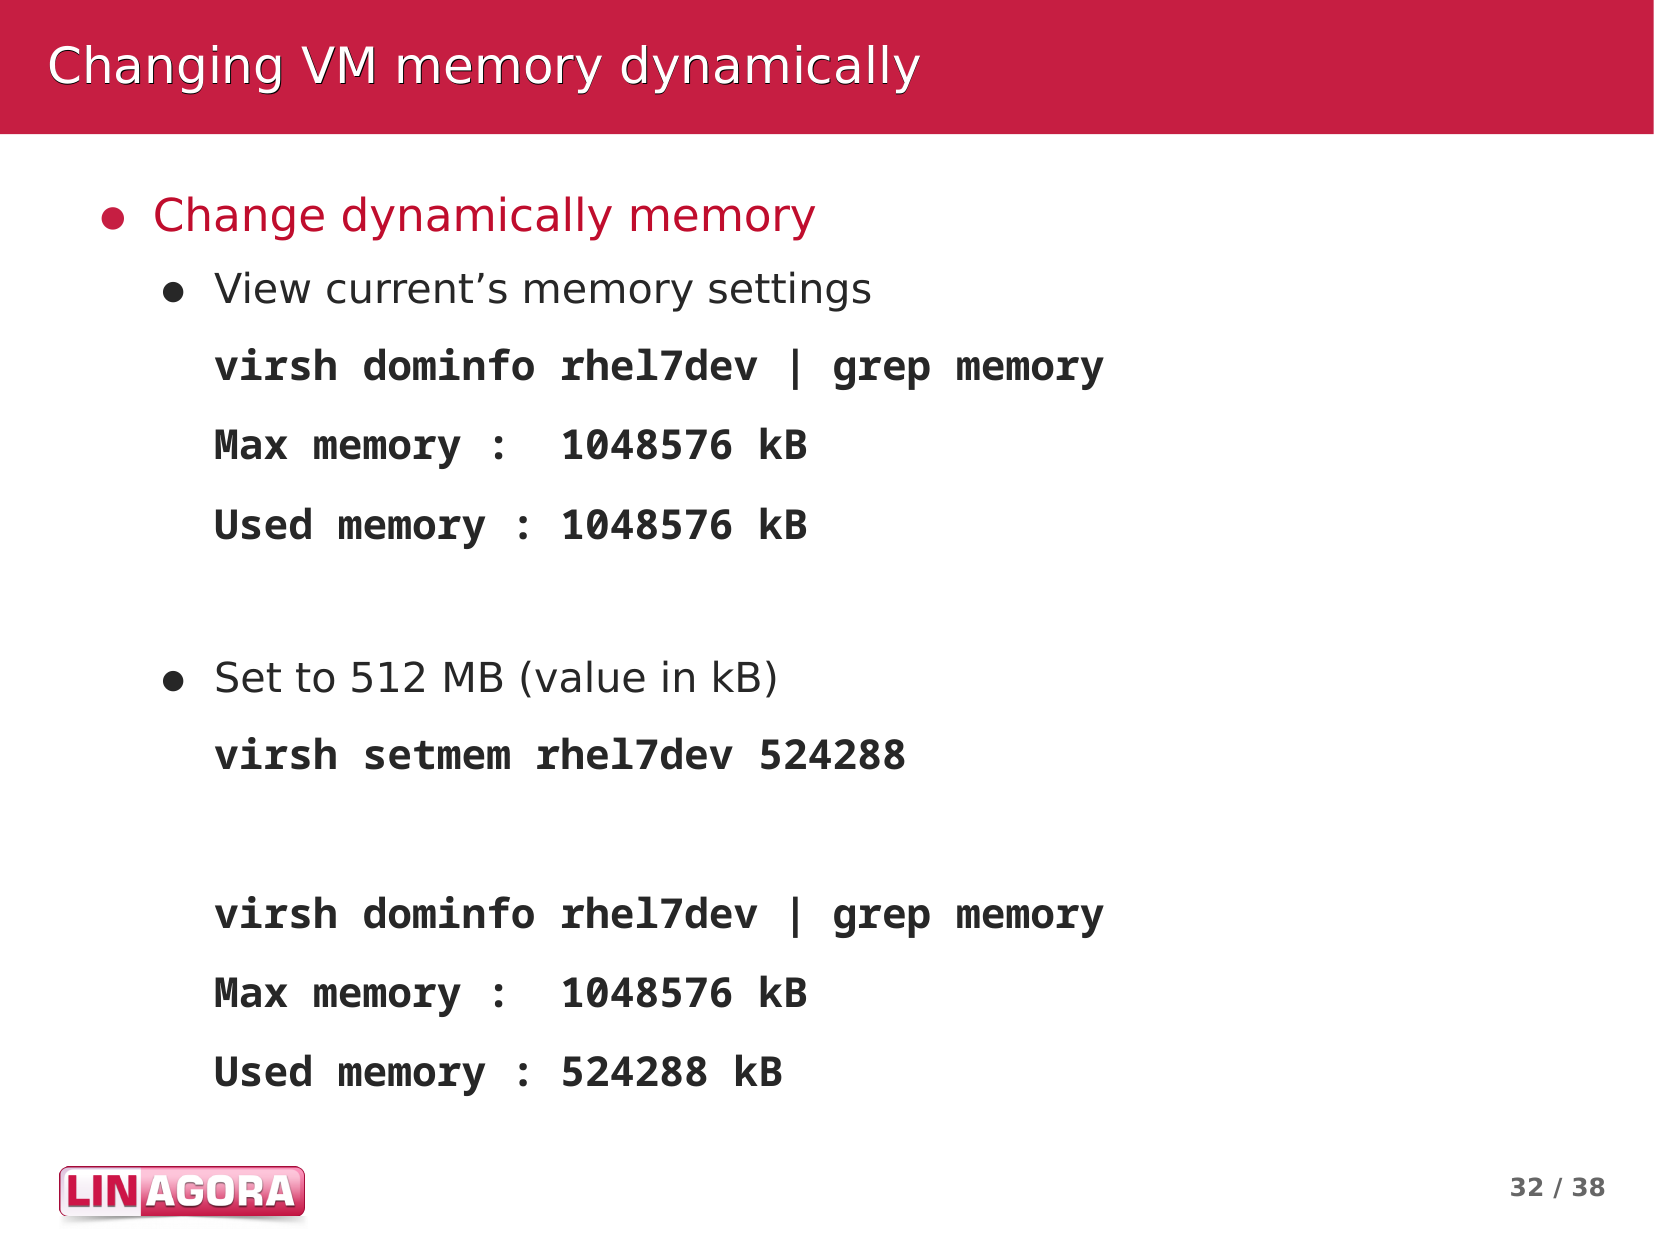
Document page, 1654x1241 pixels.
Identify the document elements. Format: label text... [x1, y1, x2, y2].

picture [59, 1166, 308, 1229]
title Changing VM memory dynamically [47, 7, 1624, 126]
text_box [82, 188, 1571, 1111]
